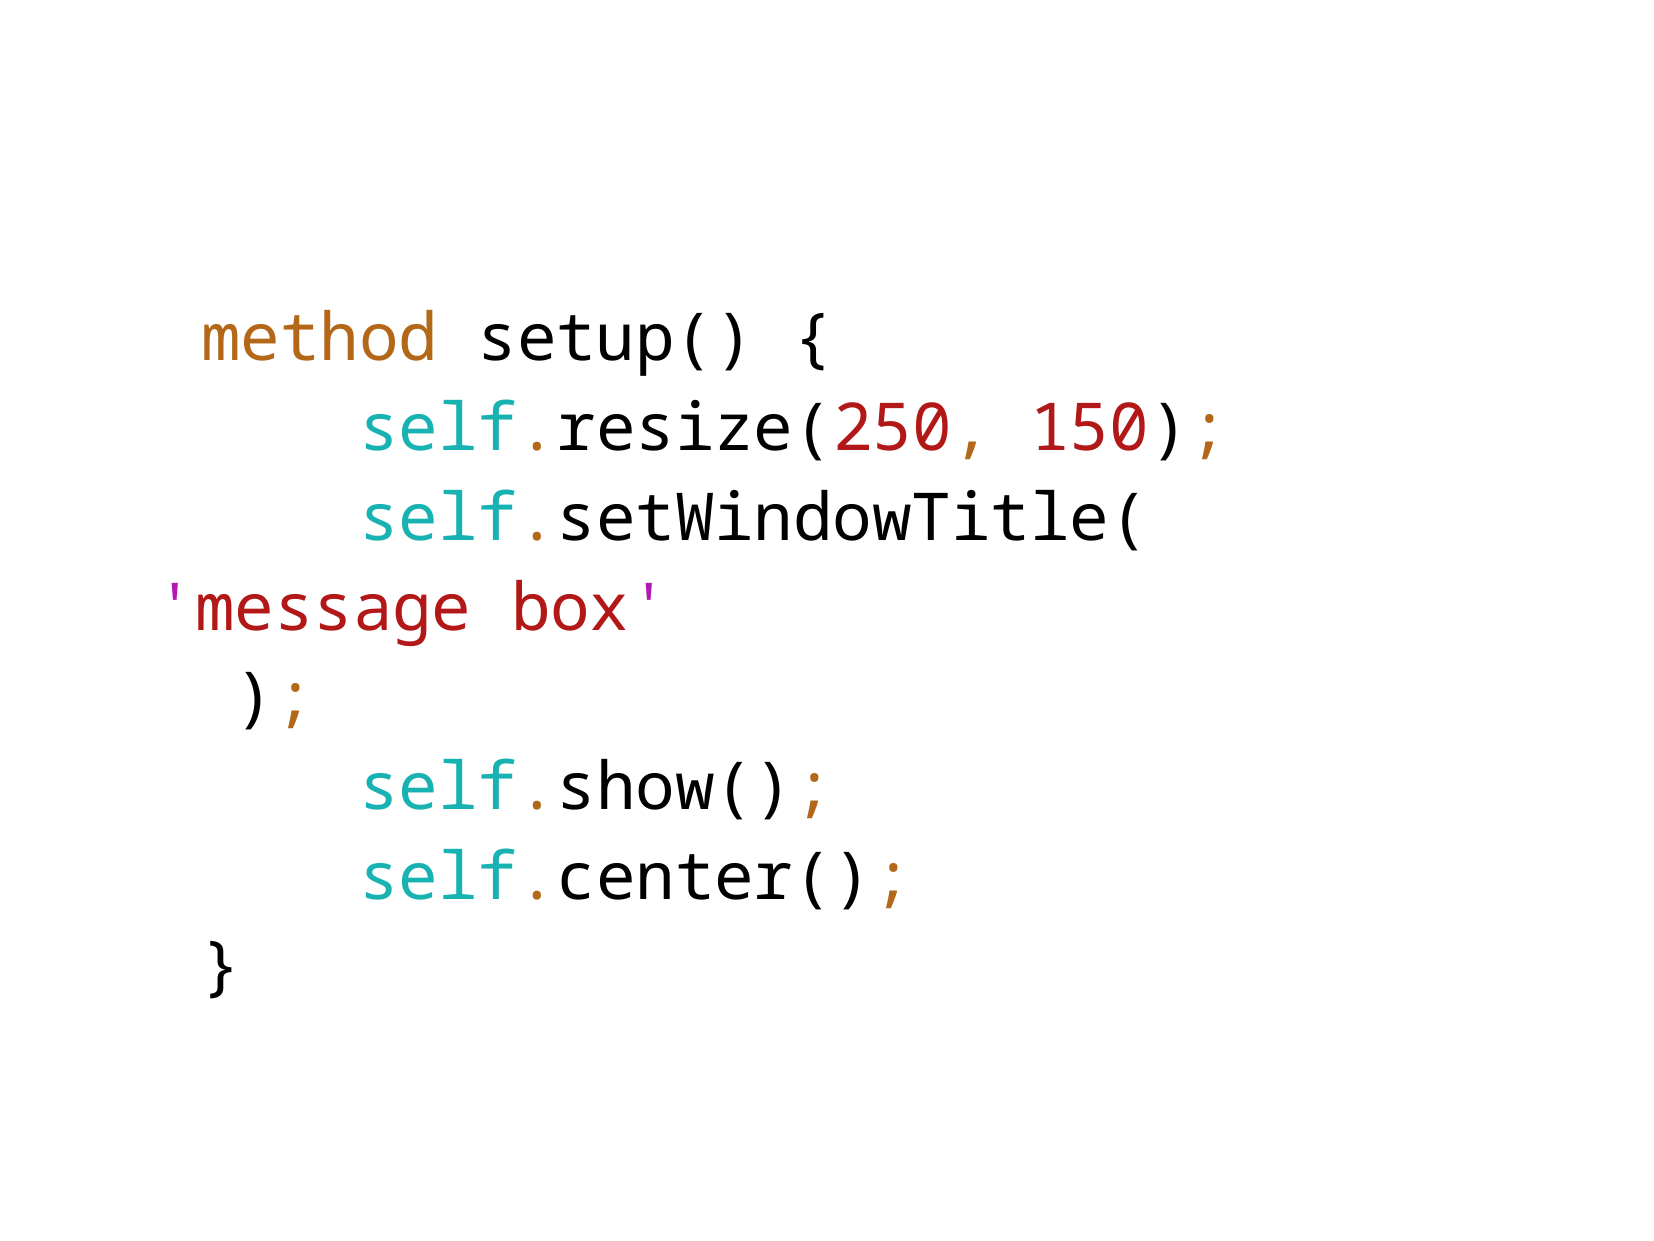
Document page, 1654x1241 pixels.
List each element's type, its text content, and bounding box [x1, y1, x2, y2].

list method setup() { self.resize(250, 150); self.setWindowTitle( 'message box' ); self.show(); self.center(); } [82, 290, 1571, 1010]
